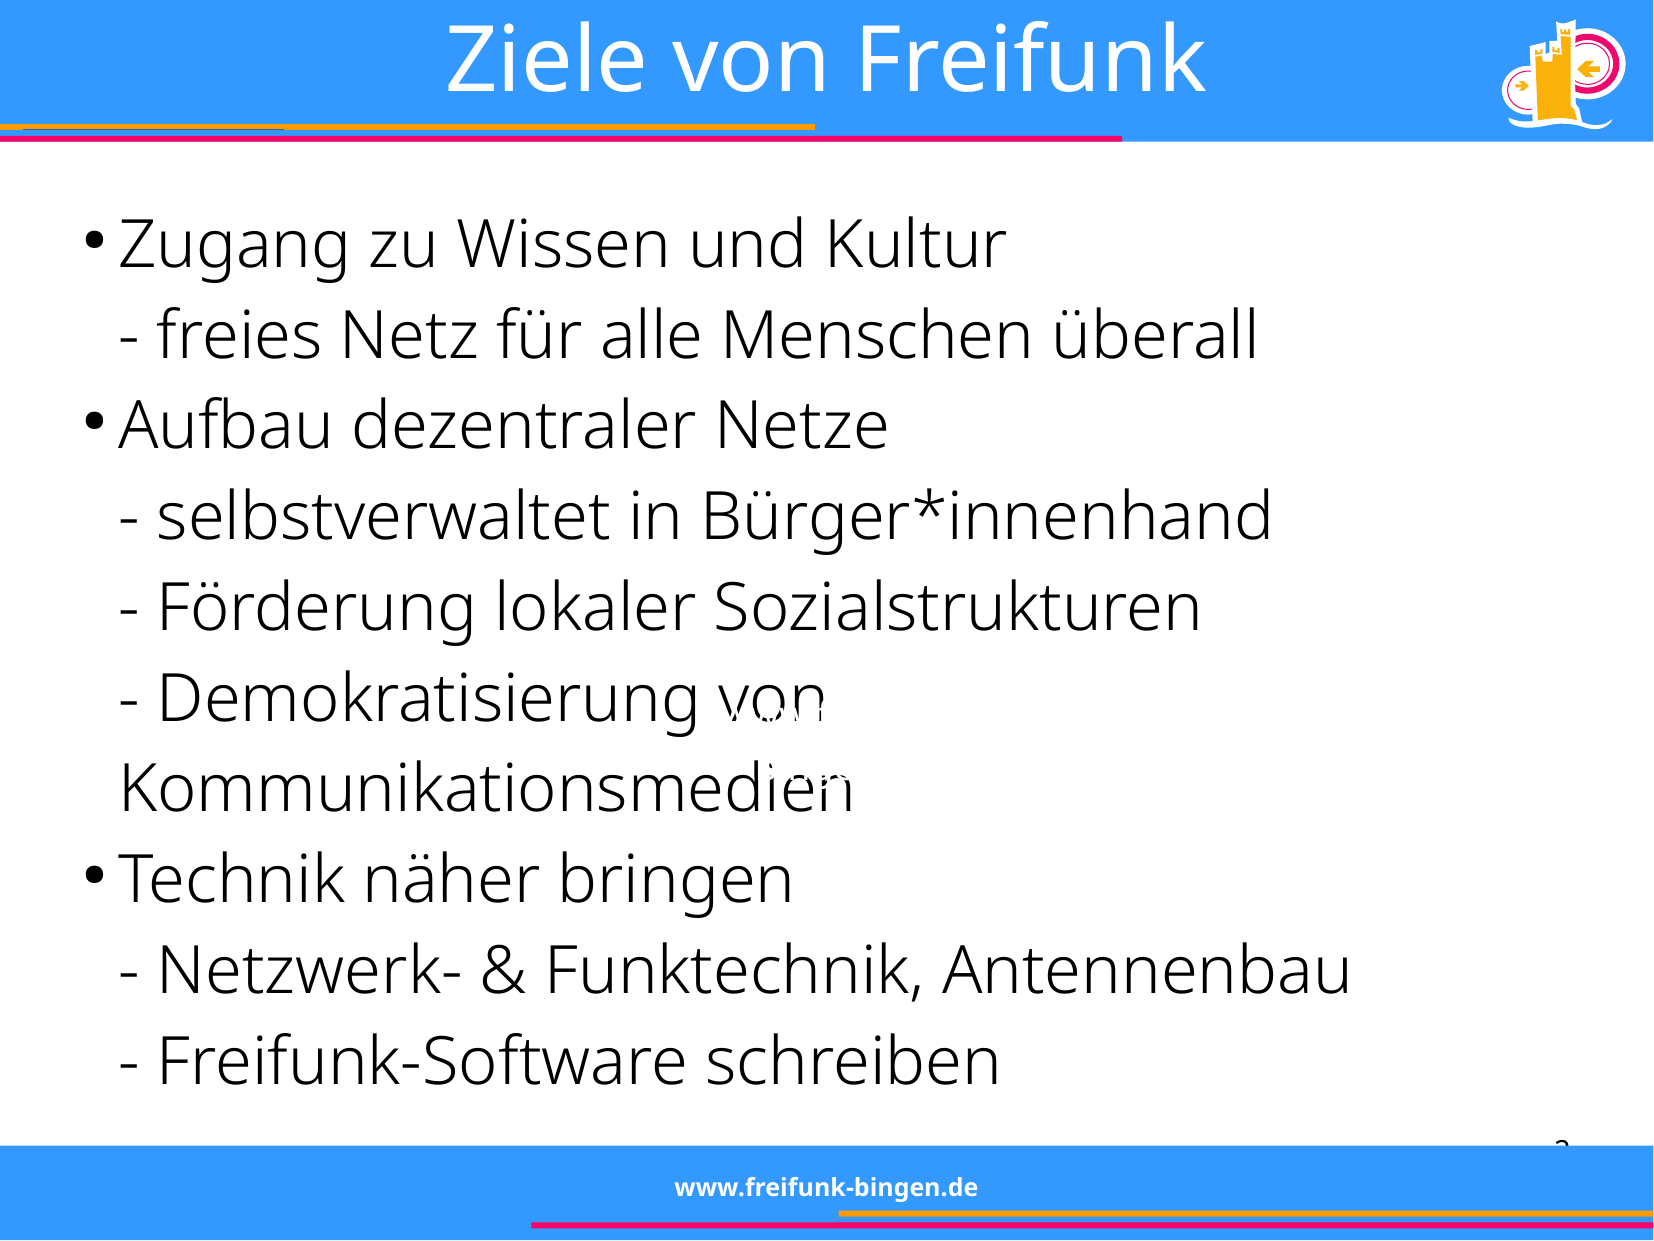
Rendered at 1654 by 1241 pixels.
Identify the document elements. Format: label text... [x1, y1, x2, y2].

text_box www.freifunk-bingen.de [460, 1162, 1193, 1220]
picture [1405, 0, 1654, 284]
text_box [0, 0, 1123, 142]
title Ziele von Freifunk [82, 0, 1405, 160]
text_box [0, 1145, 1654, 1241]
subtitle Zugang zu Wissen und Kultur - freies Netz für alle Menschen überall Aufbau dezentraler Netze - selbstverwaltet in Bürger*innenhand - Förderung lokaler Sozialstrukturen - Demokratisierung von Kommunikationsmedien Technik näher bringen - Netzwerk- & Funktechnik, Antennenbau - Freifunk-Software schreiben [82, 239, 1571, 1061]
text_box www.freifunk-bingen.de [630, 681, 1057, 748]
